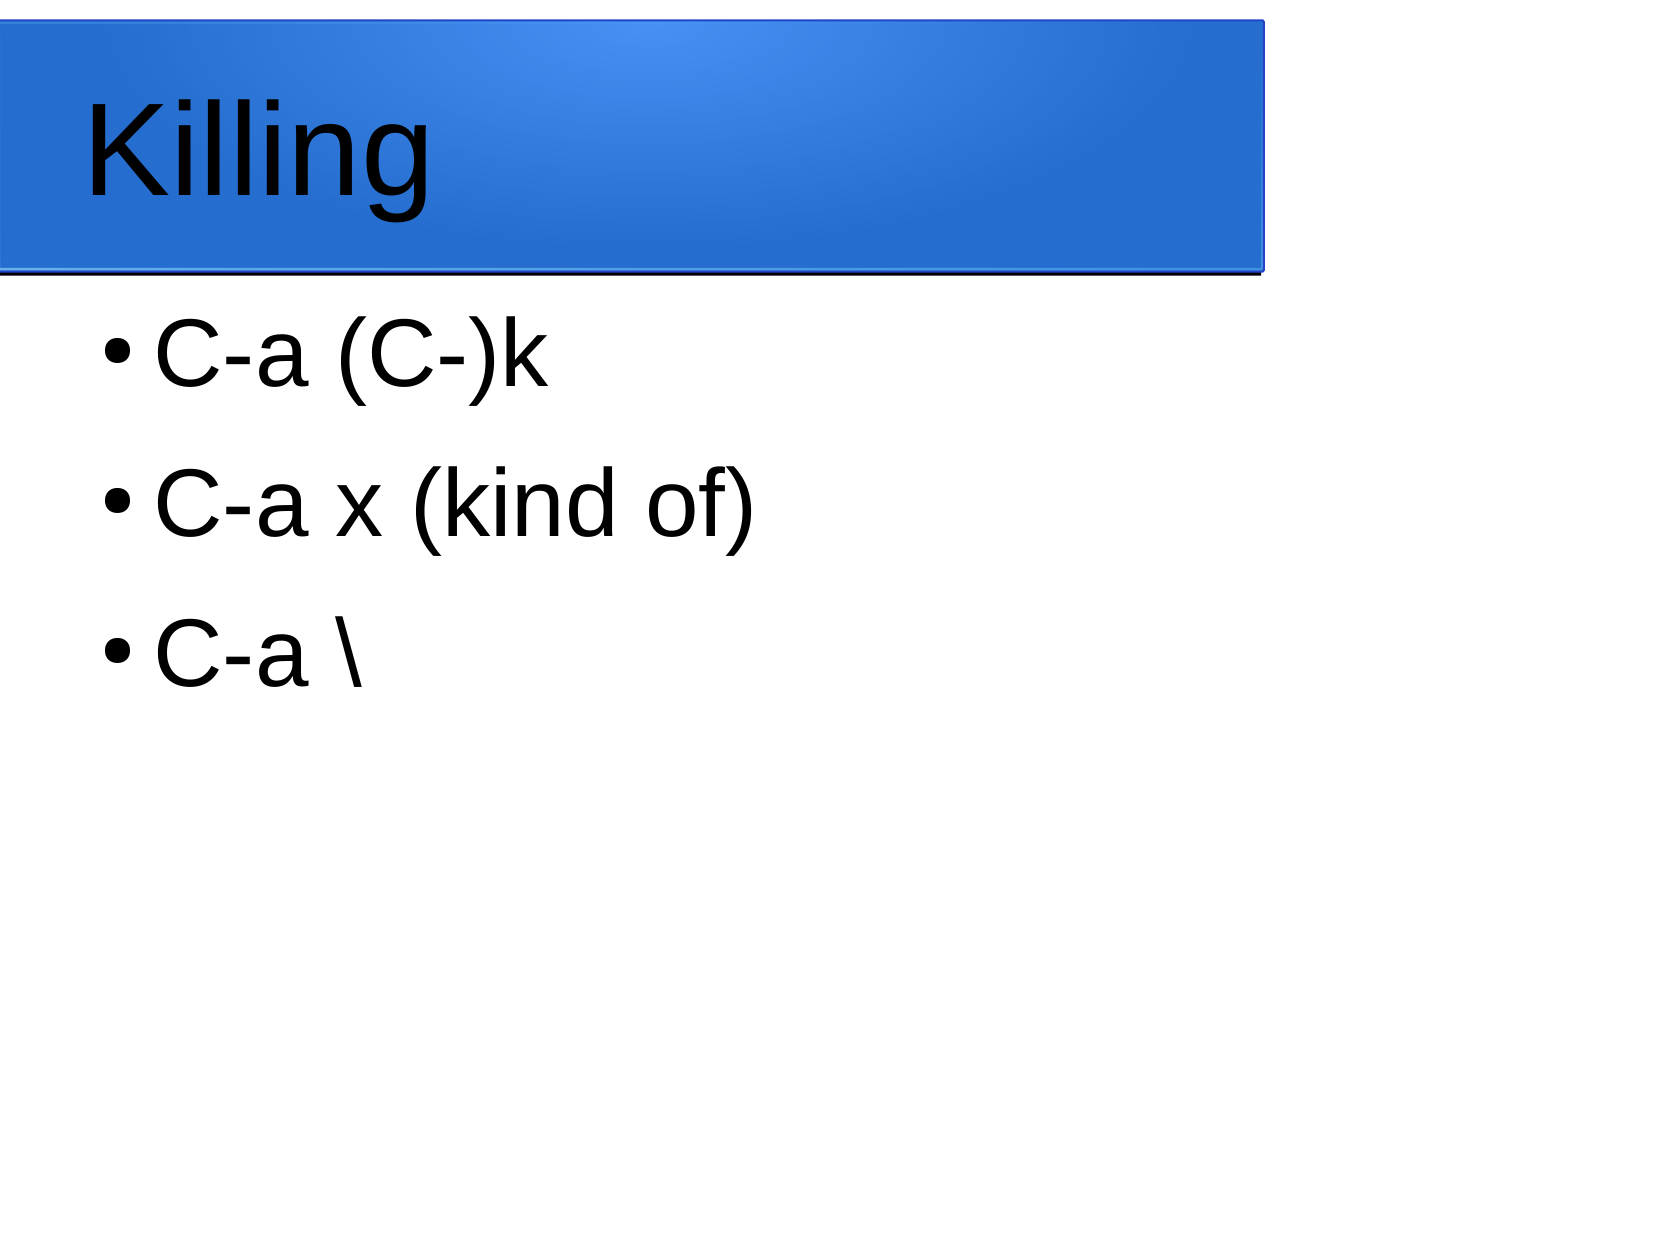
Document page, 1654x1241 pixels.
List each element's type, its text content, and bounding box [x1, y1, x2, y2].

list C-a (C-)k C-a x (kind of) C-a \ [82, 299, 1571, 1019]
title Killing [82, 47, 1235, 252]
